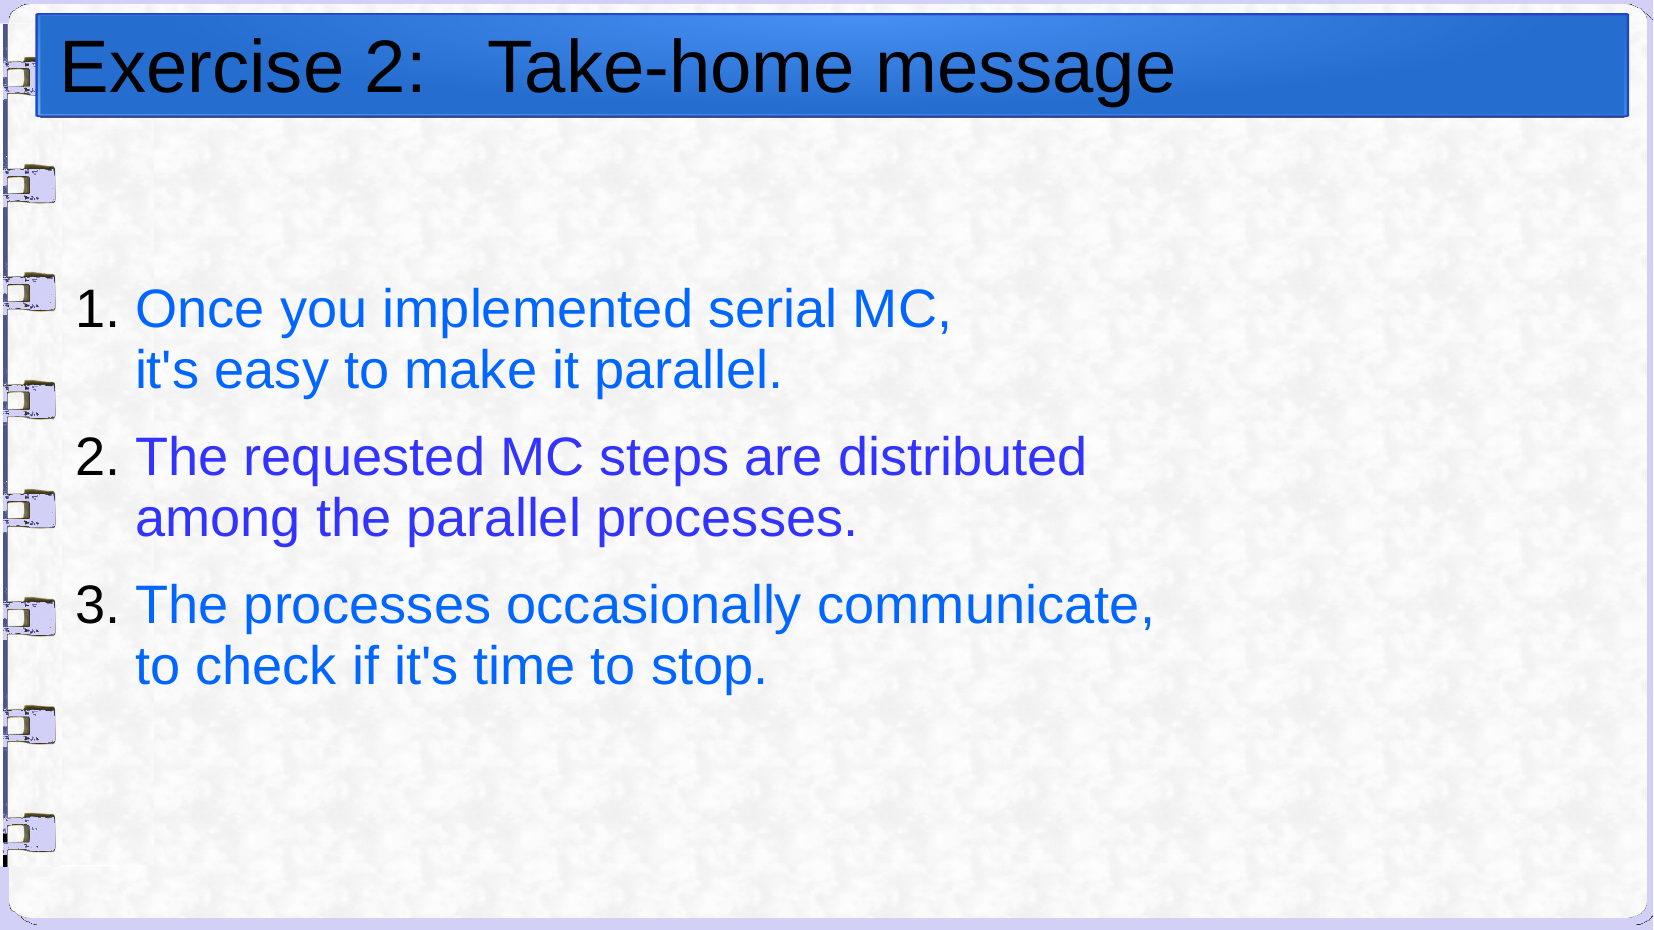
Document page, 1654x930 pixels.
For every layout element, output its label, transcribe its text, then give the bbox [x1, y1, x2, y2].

subtitle Once you implemented serial MC, it's easy to make it parallel. The requested MC steps are distributed among the parallel processes. The processes occasionally communicate, to check if it's time to stop. [75, 150, 1248, 825]
picture [0, 0, 1654, 930]
title Exercise 2: Take-home message [59, 13, 1620, 120]
